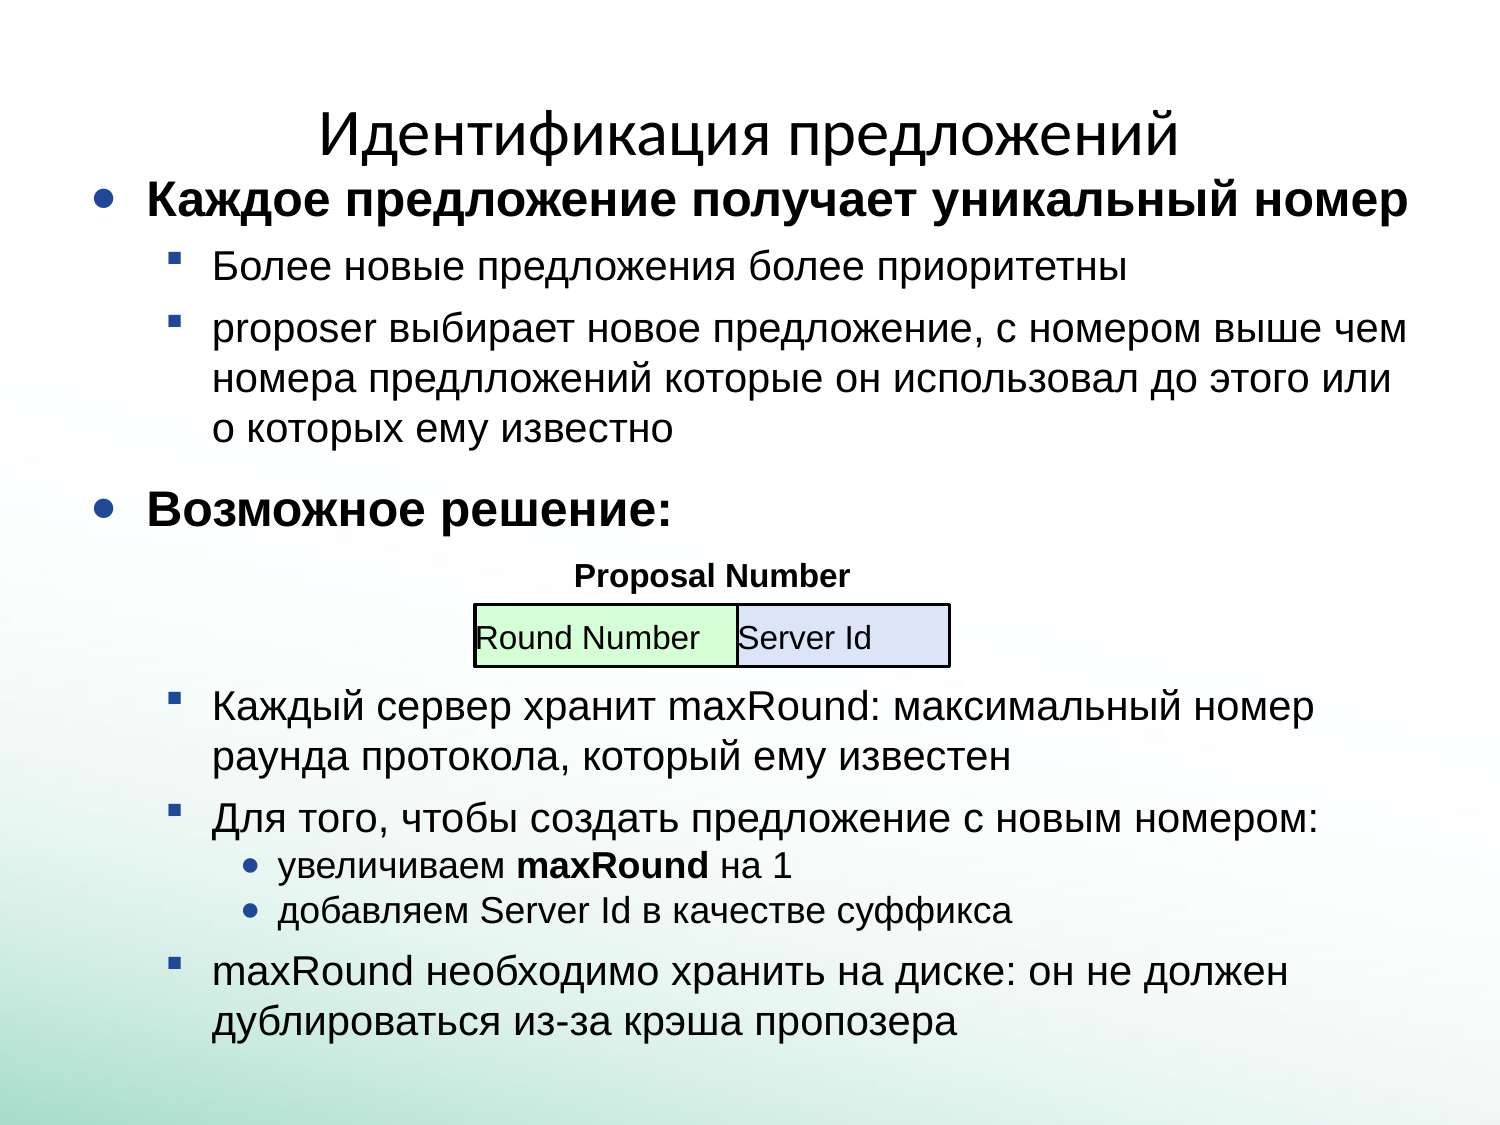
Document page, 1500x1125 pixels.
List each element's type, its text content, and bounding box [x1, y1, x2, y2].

text_box Round Number [474, 604, 738, 667]
picture [0, 0, 1500, 1125]
text_box Server Id [738, 604, 950, 667]
title Идентификация предложений [75, 45, 1426, 233]
list Каждое предложение получает уникальный номер Более новые предложения более приоритетны proposer выбирает новое предложение, с номером выше чем номера предлложений которые он использовал до этого или о которых ему известно Возможное решение: Каждый сервер хранит maxRound: максимальный номер раунда протокола, который ему известен Для того, чтобы создать предложение с новым номером: увеличиваем maxRound на 1 добавляем Server Id в качестве суффикса maxRound необходимо хранить на диске: он не должен дублироваться из-за крэша пропозера [75, 233, 1425, 984]
text_box Proposal Number [474, 554, 950, 595]
